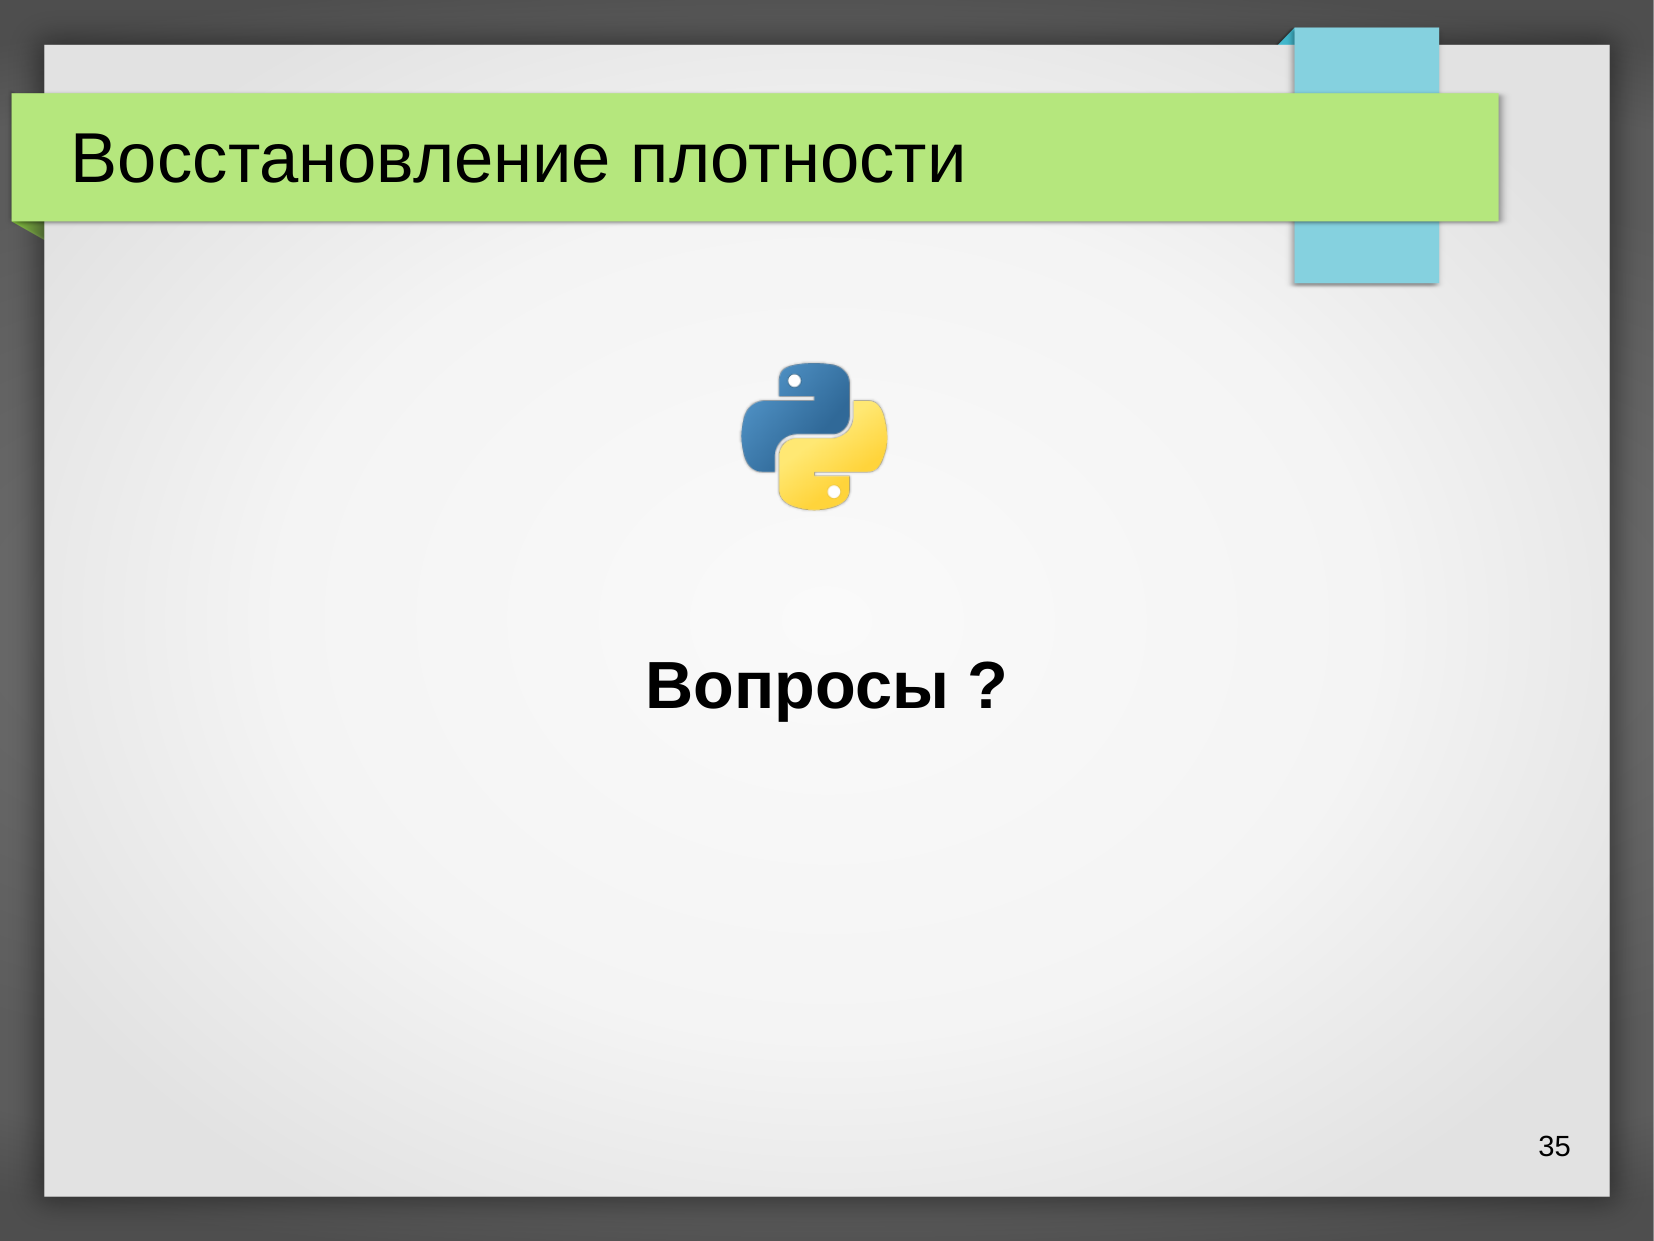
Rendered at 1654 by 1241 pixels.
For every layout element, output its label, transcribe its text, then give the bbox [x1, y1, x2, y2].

picture [0, 0, 1654, 1241]
title Восстановление плотности [70, 118, 1205, 199]
subtitle Вопросы ? [82, 236, 1571, 1134]
